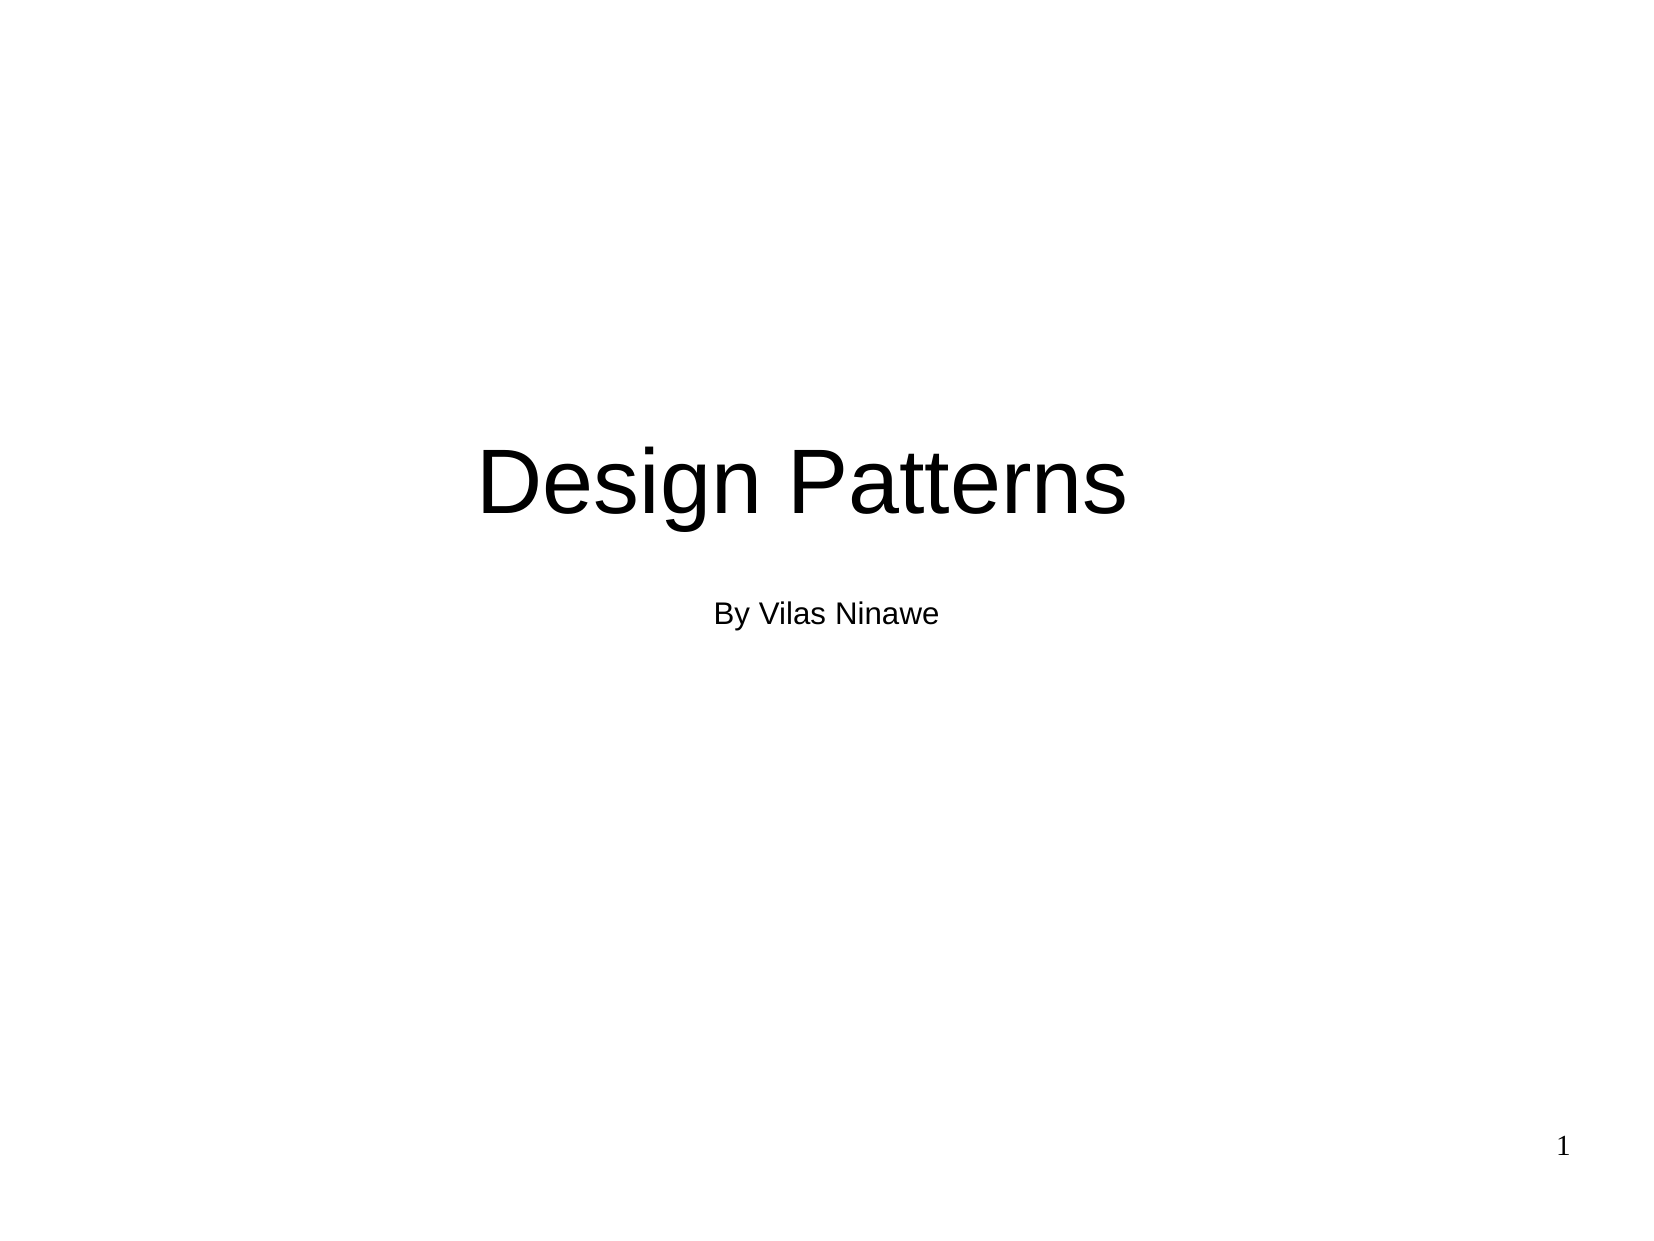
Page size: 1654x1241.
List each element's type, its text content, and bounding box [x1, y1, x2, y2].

title Design Patterns [59, 377, 1548, 586]
subtitle By Vilas Ninawe [82, 578, 1571, 650]
